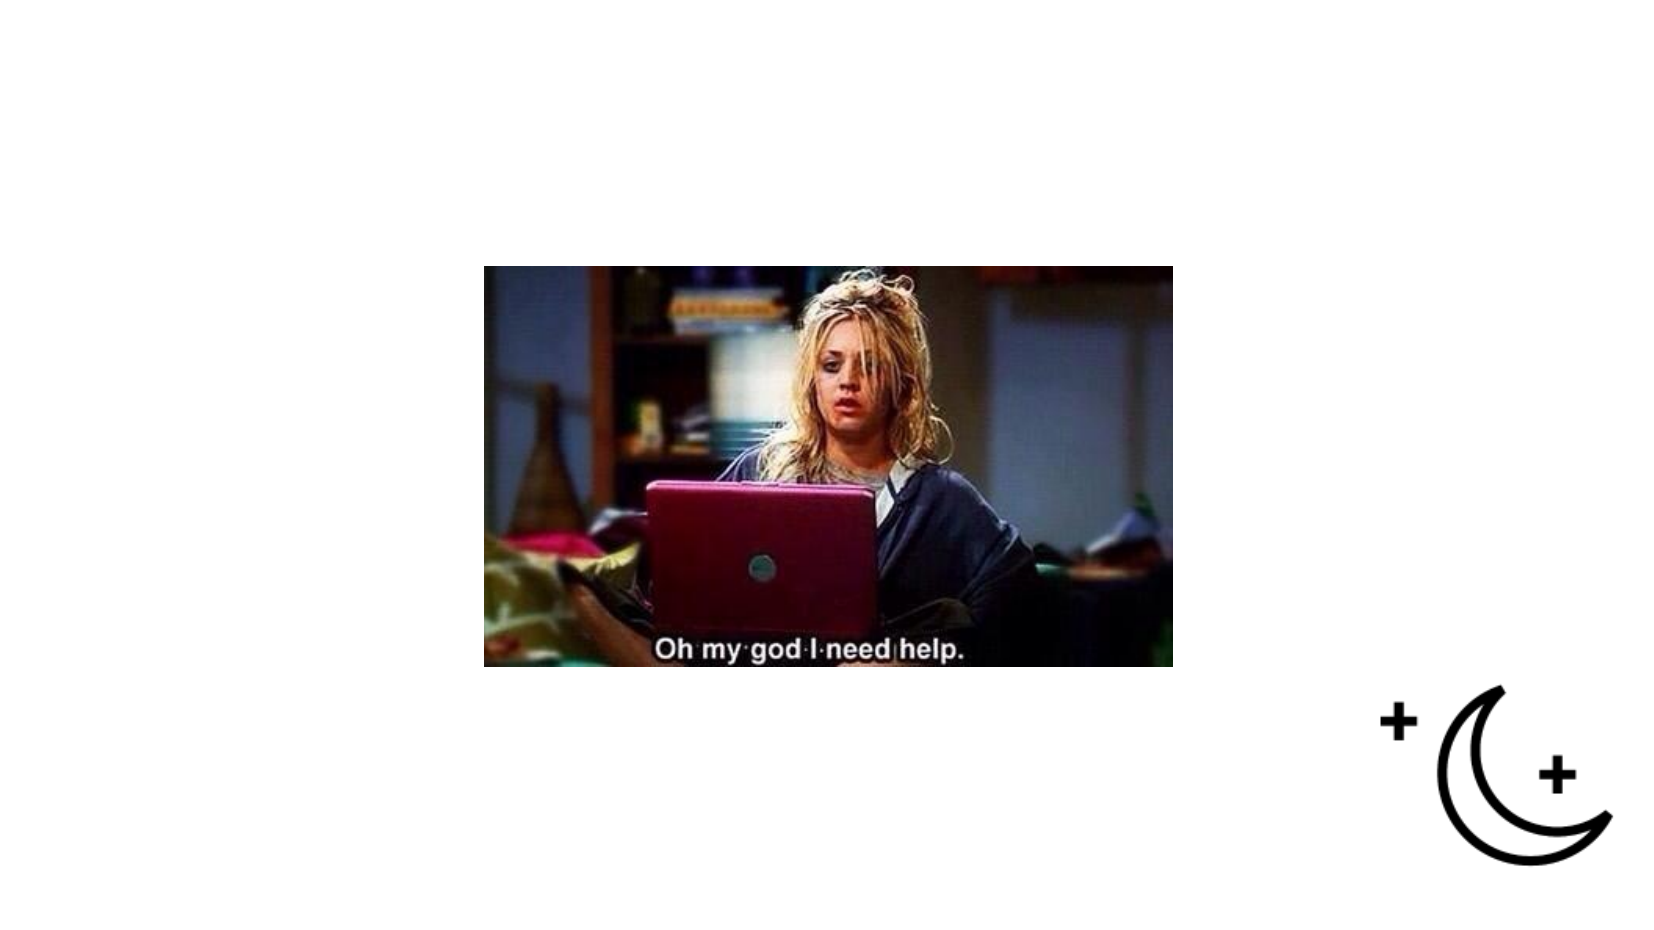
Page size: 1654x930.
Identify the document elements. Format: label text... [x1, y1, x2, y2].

picture [484, 266, 1173, 667]
picture [1340, 617, 1654, 930]
subtitle 1 [82, 36, 1571, 757]
